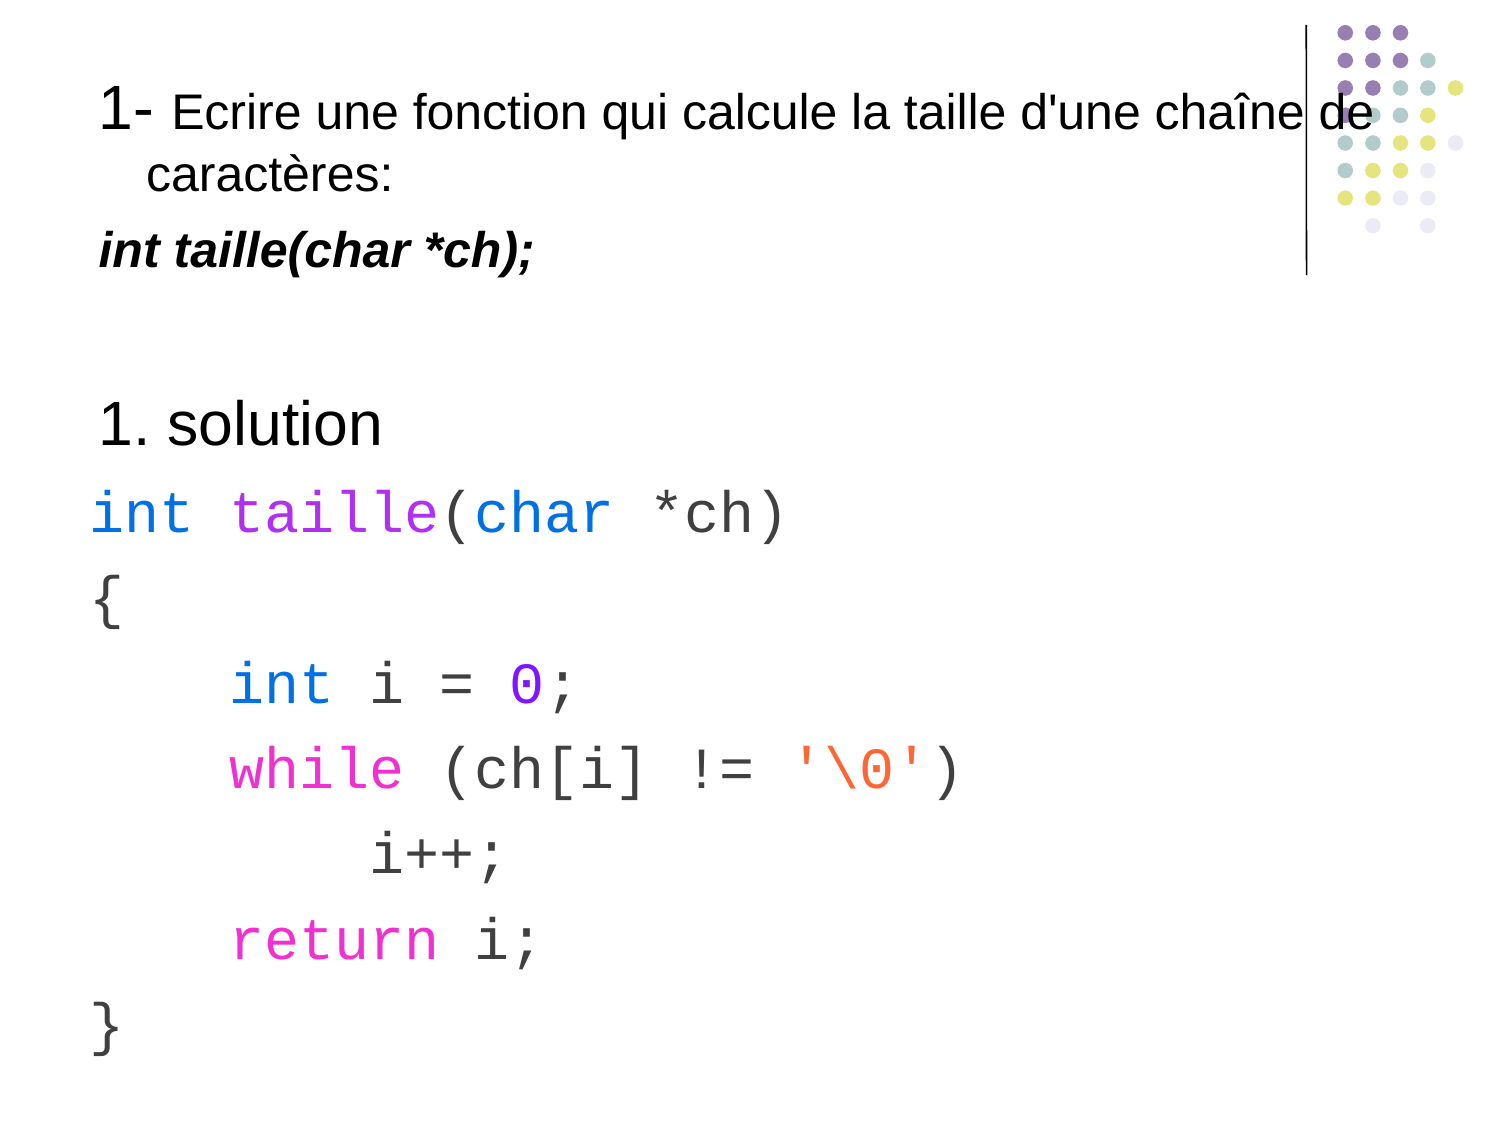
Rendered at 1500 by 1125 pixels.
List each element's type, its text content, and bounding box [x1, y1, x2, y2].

list 1- Ecrire une fonction qui calcule la taille d'une chaîne de caractères: int taille(char *ch); 1. solution int taille(char *ch) { int i = 0; while (ch[i] != '\0') i++; return i; } [75, 59, 1426, 1125]
